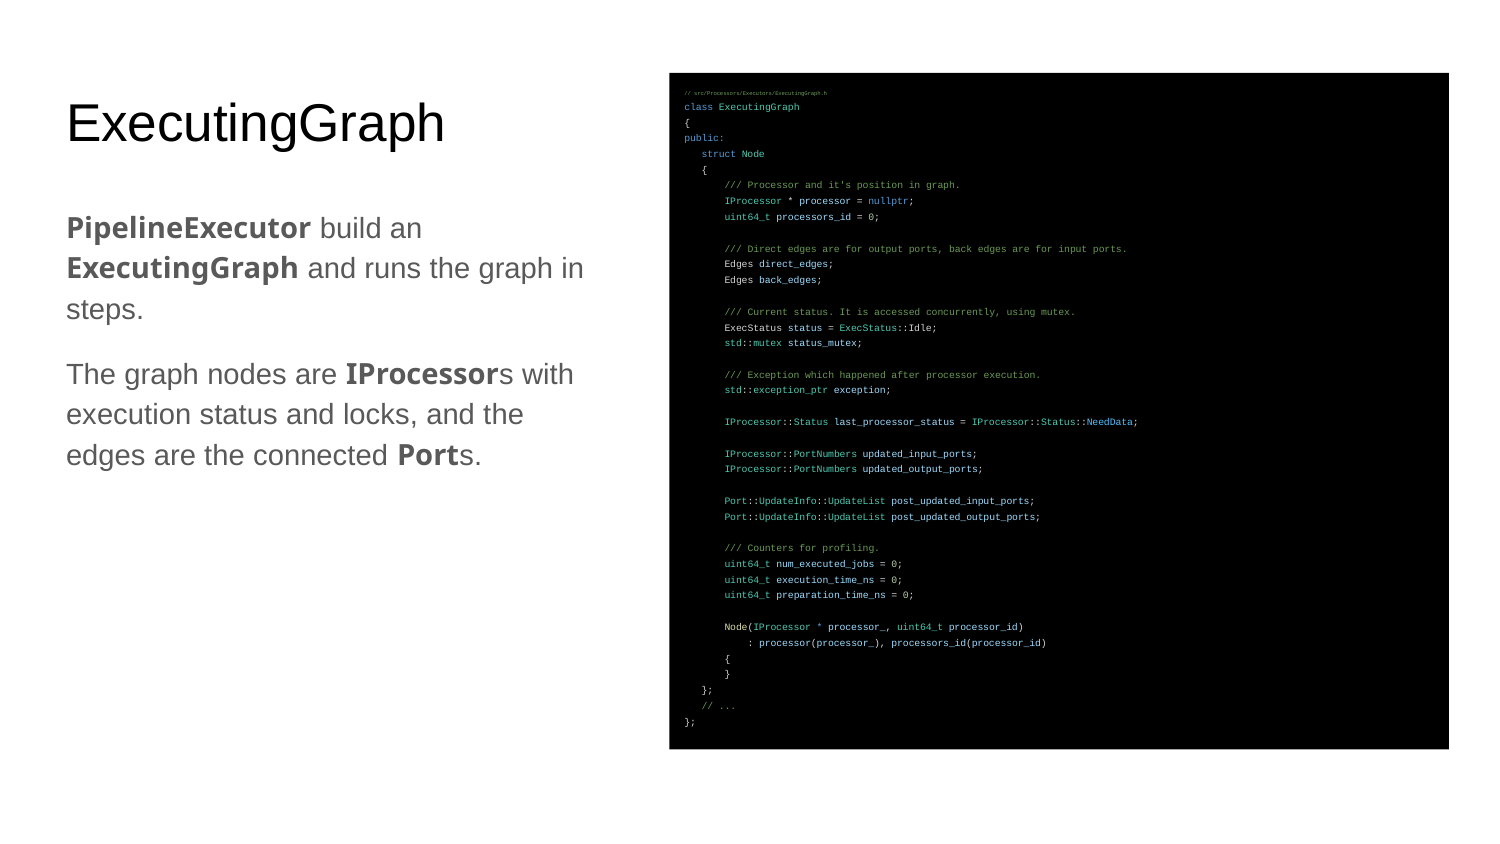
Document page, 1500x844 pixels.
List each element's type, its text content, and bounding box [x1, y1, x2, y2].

list // src/Processors/Executors/ExecutingGraph.h class ExecutingGraph { public: struct Node { /// Processor and it's position in graph. IProcessor * processor = nullptr; uint64_t processors_id = 0; /// Direct edges are for output ports, back edges are for input ports. Edges direct_edges; Edges back_edges; /// Current status. It is accessed concurrently, using mutex. ExecStatus status = ExecStatus::Idle; std::mutex status_mutex; /// Exception which happened after processor execution. std::exception_ptr exception; IProcessor::Status last_processor_status = IProcessor::Status::NeedData; IProcessor::PortNumbers updated_input_ports; IProcessor::PortNumbers updated_output_ports; Port::UpdateInfo::UpdateList post_updated_input_ports; Port::UpdateInfo::UpdateList post_updated_output_ports; /// Counters for profiling. uint64_t num_executed_jobs = 0; uint64_t execution_time_ns = 0; uint64_t preparation_time_ns = 0; Node(IProcessor * processor_, uint64_t processor_id) : processor(processor_), processors_id(processor_id) { } }; // ... }; [669, 72, 1449, 750]
title ExecutingGraph [51, 72, 669, 167]
list PipelineExecutor build an ExecutingGraph and runs the graph in steps. The graph nodes are IProcessors with execution status and locks, and the edges are the connected Ports. [51, 189, 603, 750]
